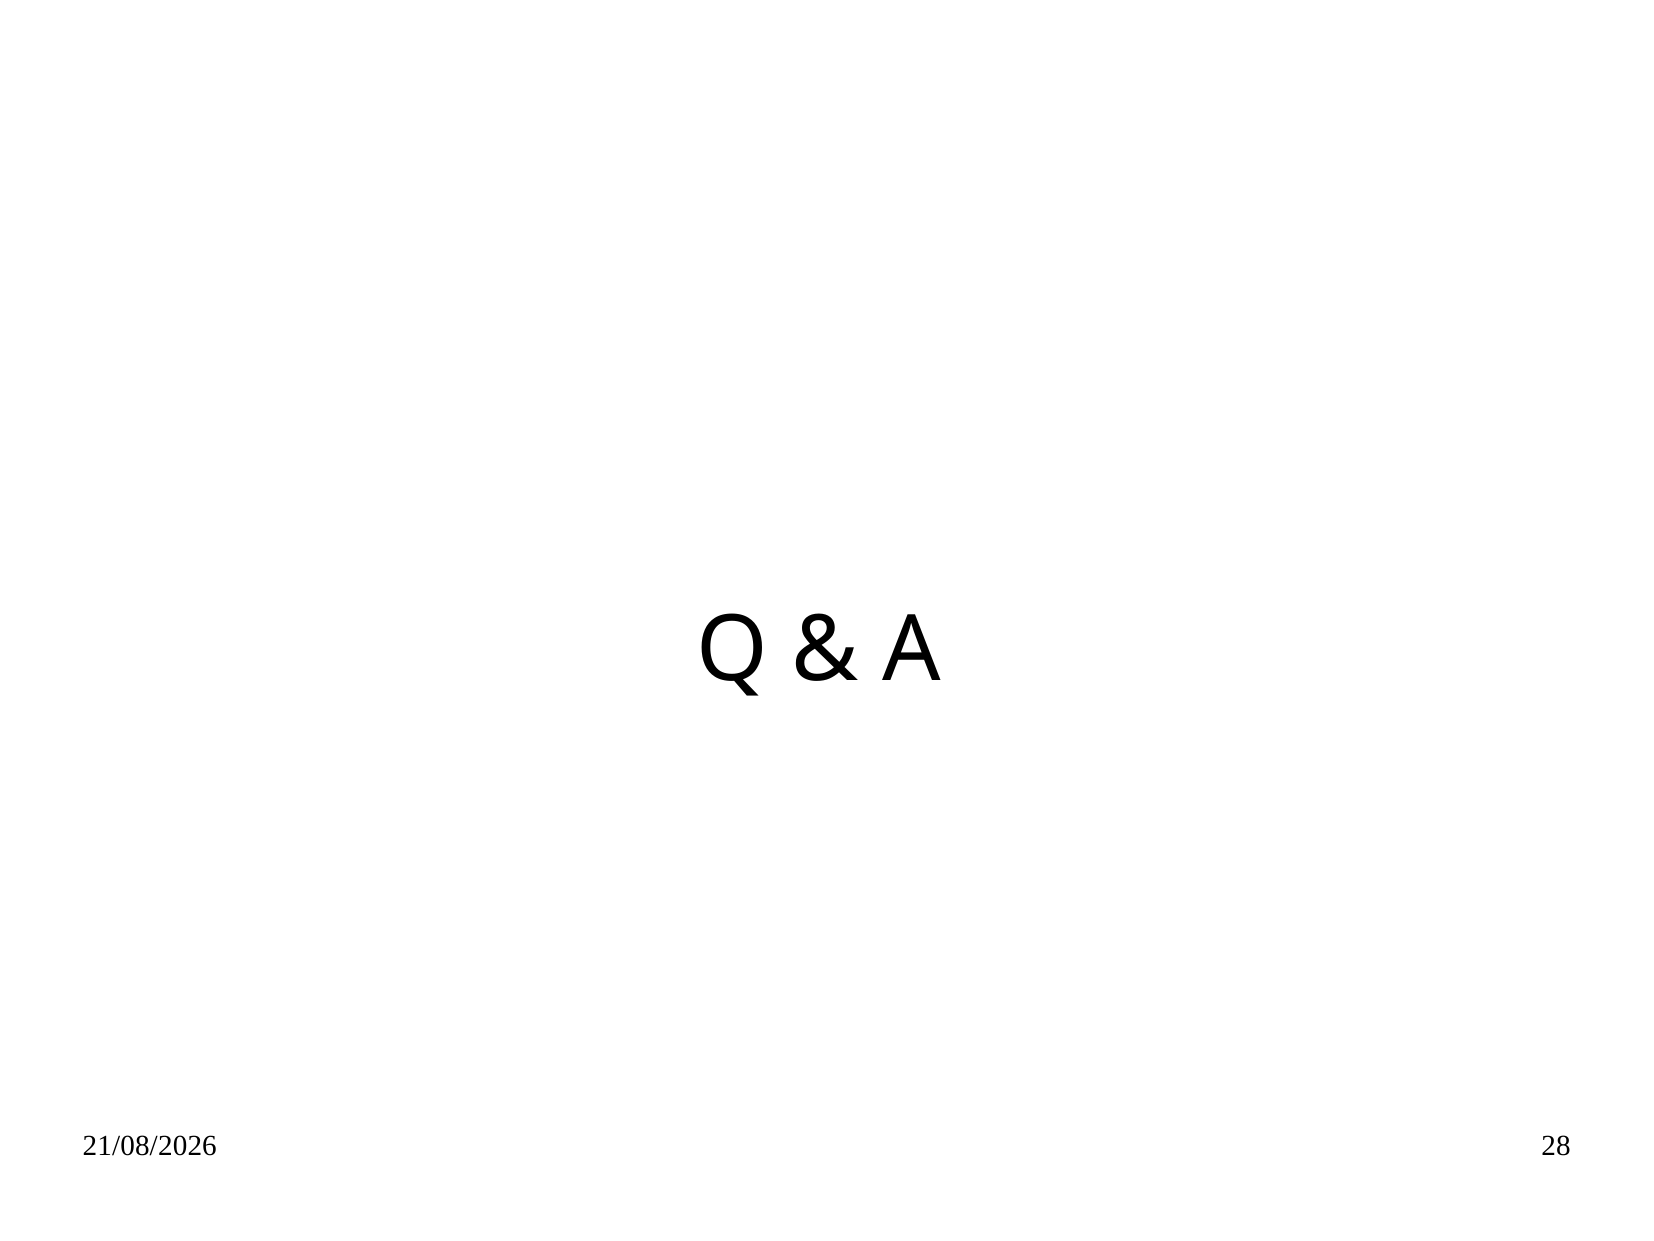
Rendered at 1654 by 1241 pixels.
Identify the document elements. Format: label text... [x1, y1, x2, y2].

subtitle Q & A [75, 165, 1564, 1125]
